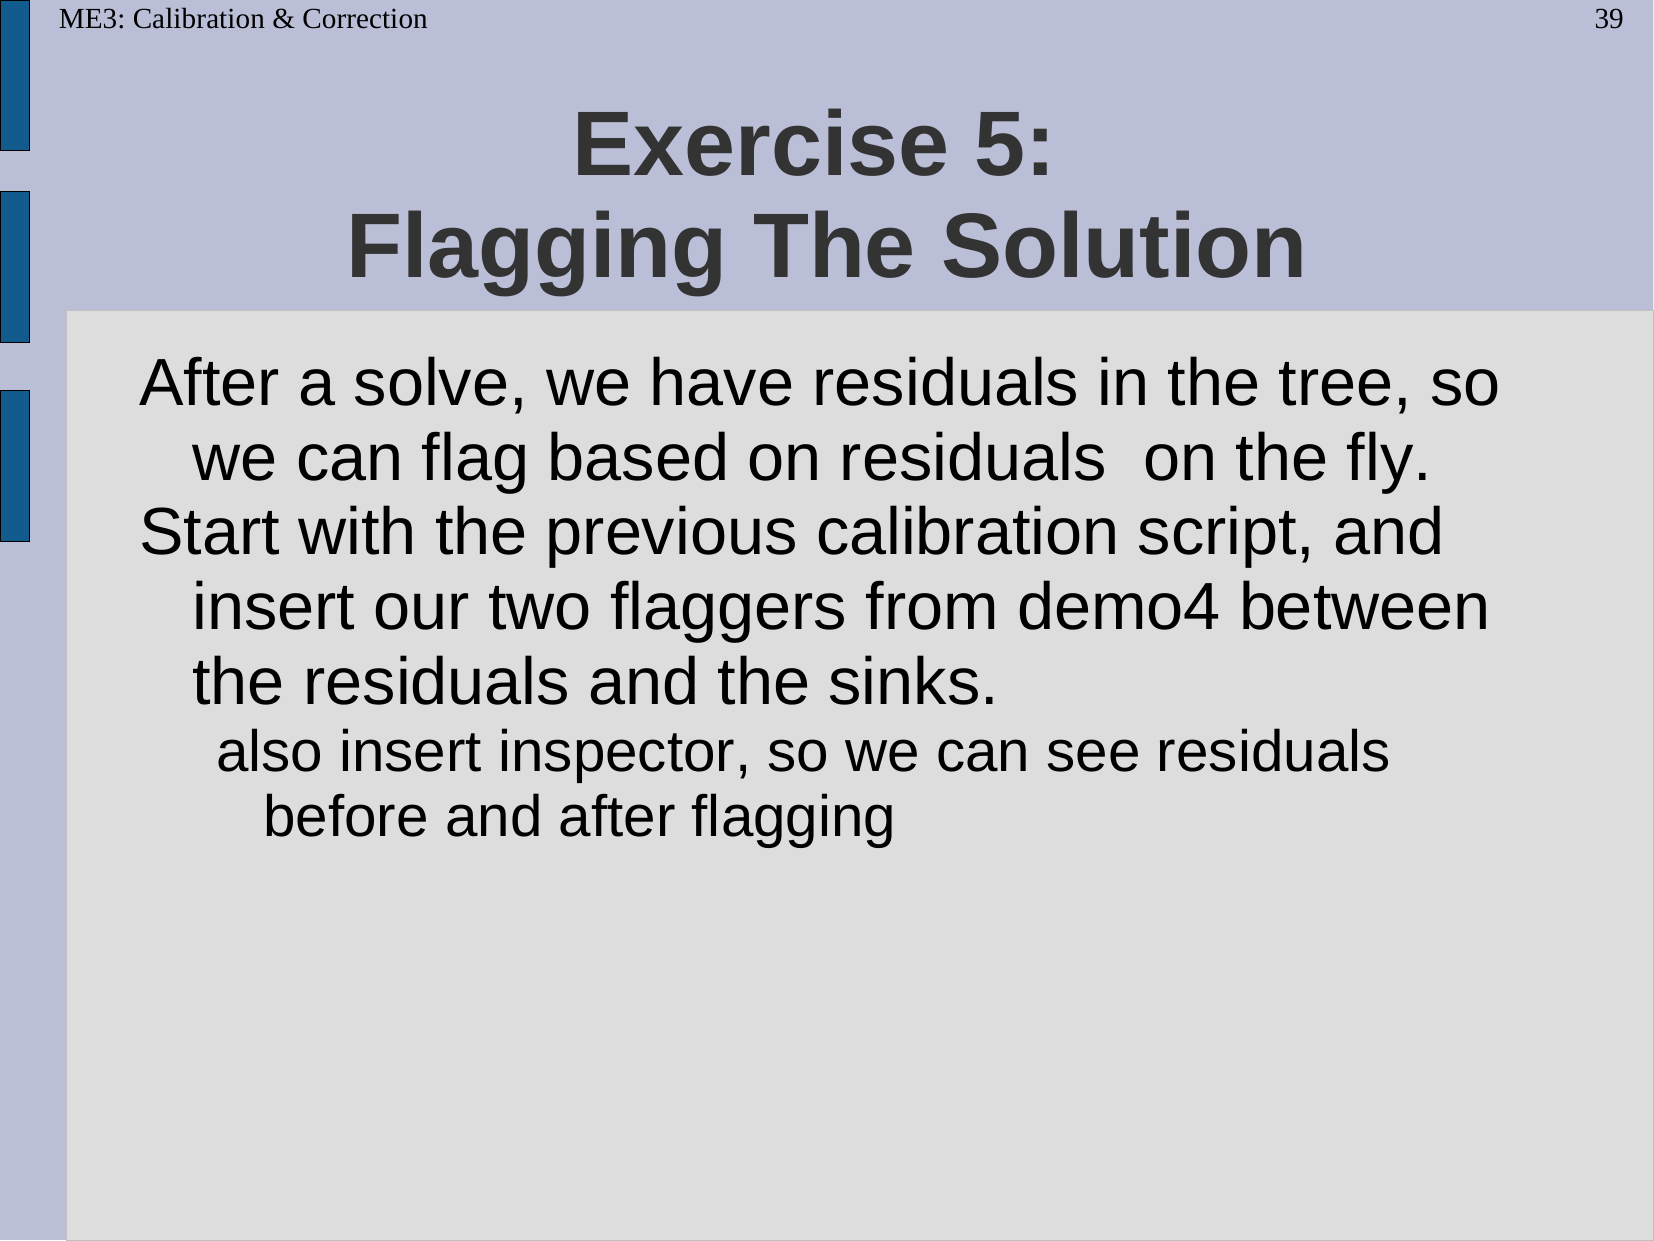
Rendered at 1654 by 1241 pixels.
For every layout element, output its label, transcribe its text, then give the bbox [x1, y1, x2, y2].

title Exercise 5: Flagging The Solution [121, 87, 1534, 302]
list After a solve, we have residuals in the tree, so we can flag based on residuals on the fly. Start with the previous calibration script, and insert our two flaggers from demo4 between the residuals and the sinks. also insert inspector, so we can see residuals before and after flagging [121, 344, 1534, 1112]
